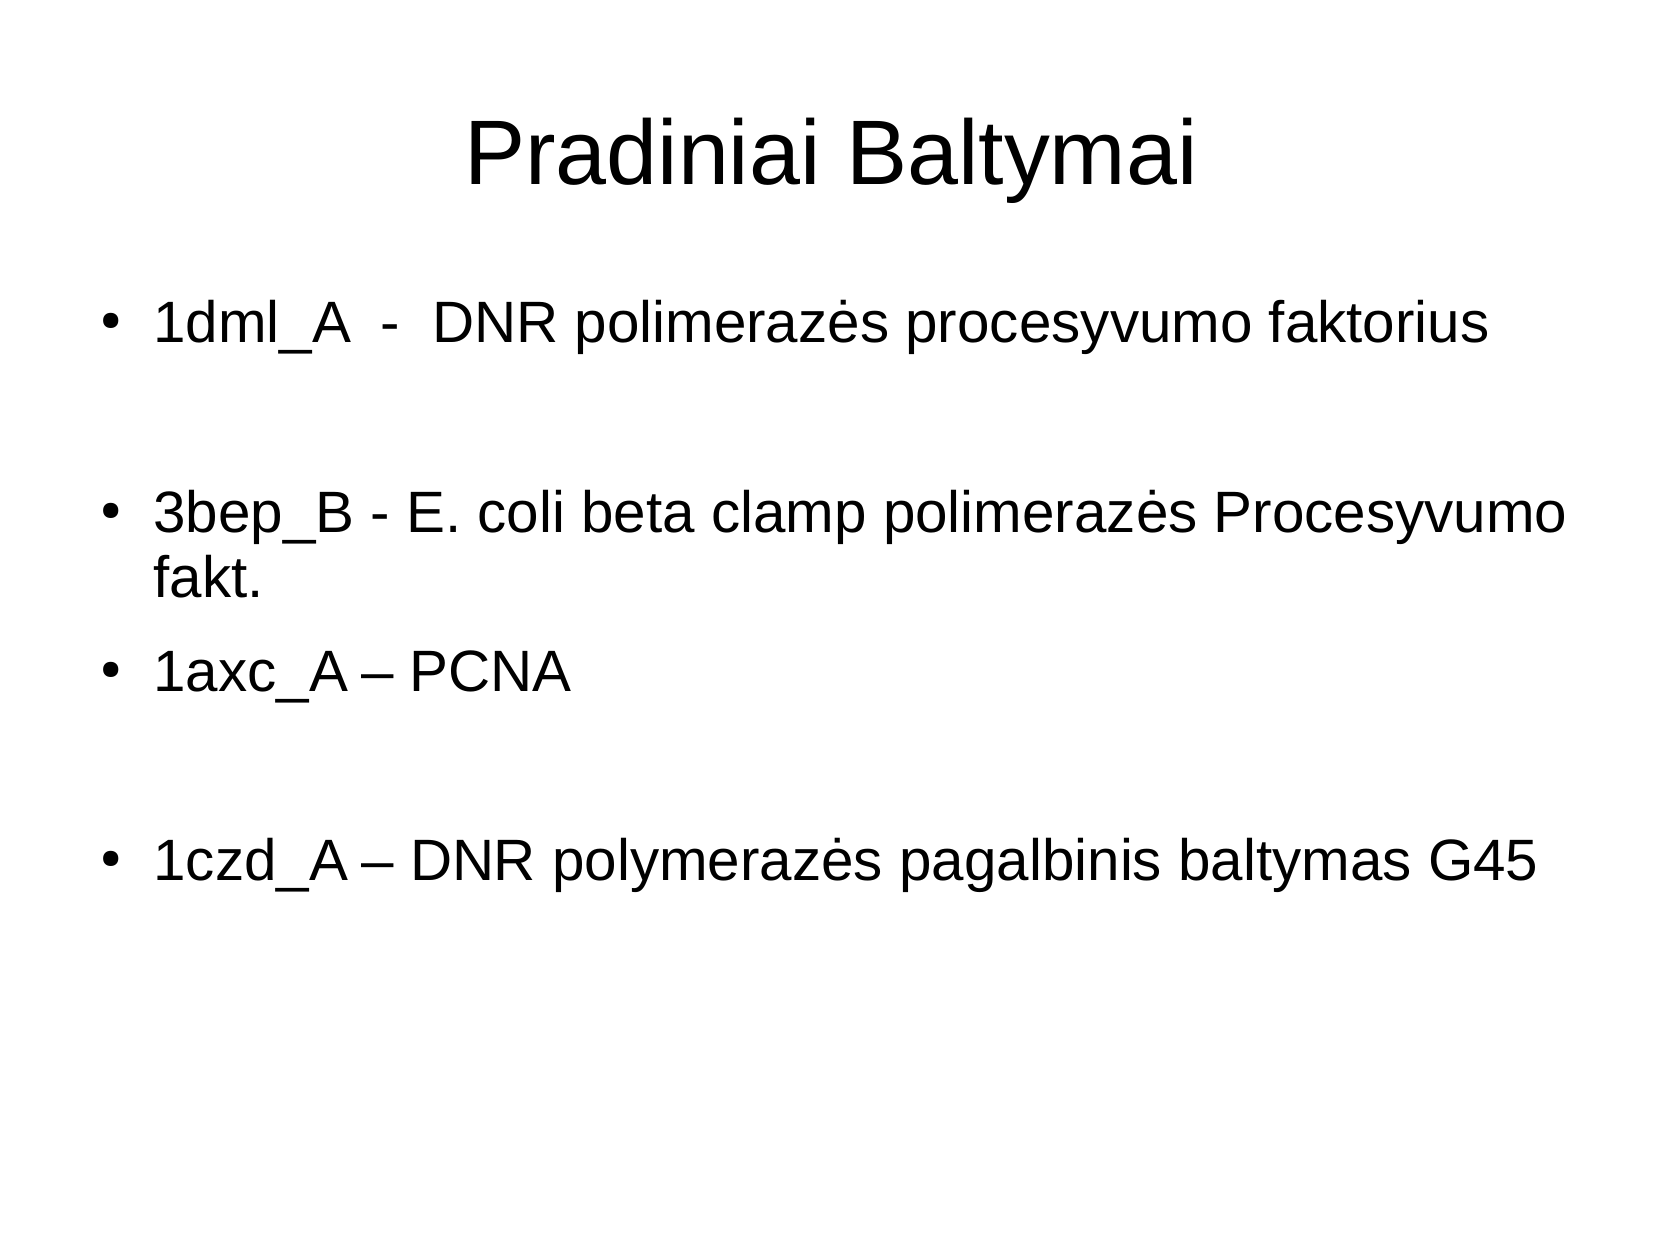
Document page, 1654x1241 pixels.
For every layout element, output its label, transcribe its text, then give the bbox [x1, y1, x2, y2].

title Pradiniai Baltymai [82, 49, 1571, 257]
list 1dml_A - DNR polimerazės procesyvumo faktorius 3bep_B - E. coli beta clamp polimerazės Procesyvumo fakt. 1axc_A – PCNA 1czd_A – DNR polymerazės pagalbinis baltymas G45 [82, 290, 1571, 1010]
